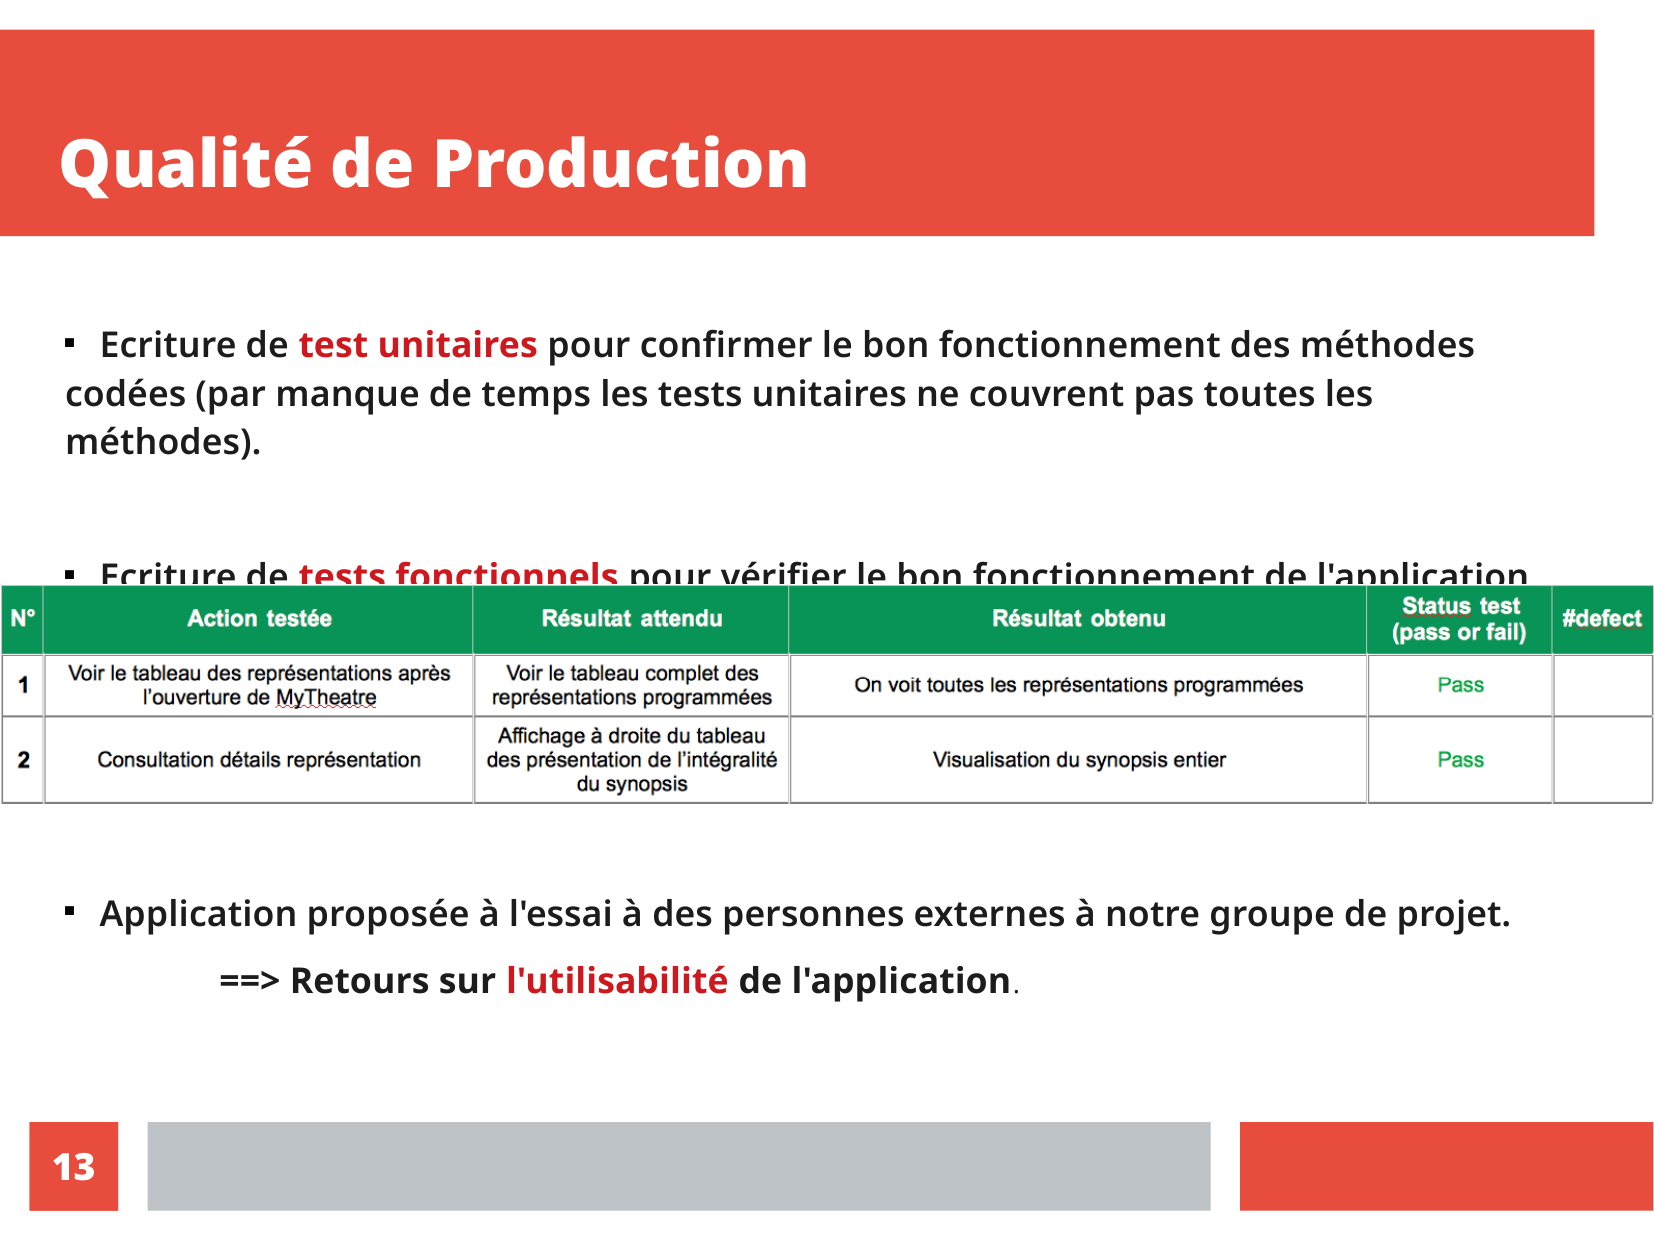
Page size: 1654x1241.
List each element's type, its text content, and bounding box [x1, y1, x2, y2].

title Qualité de Production [59, 59, 1595, 207]
picture [0, 584, 1654, 804]
list Ecriture de test unitaires pour confirmer le bon fonctionnement des méthodes codées (par manque de temps les tests unitaires ne couvrent pas toutes les méthodes). Ecriture de tests fonctionnels pour vérifier le bon fonctionnement de l'application Application proposée à l'essai à des personnes externes à notre groupe de projet. ==> Retours sur l'utilisabilité de l'application. [64, 804, 1571, 1004]
list Ecriture de test unitaires pour confirmer le bon fonctionnement des méthodes codées (par manque de temps les tests unitaires ne couvrent pas toutes les méthodes). Ecriture de tests fonctionnels pour vérifier le bon fonctionnement de l'application Application proposée à l'essai à des personnes externes à notre groupe de projet. ==> Retours sur l'utilisabilité de l'application. [64, 318, 1571, 584]
